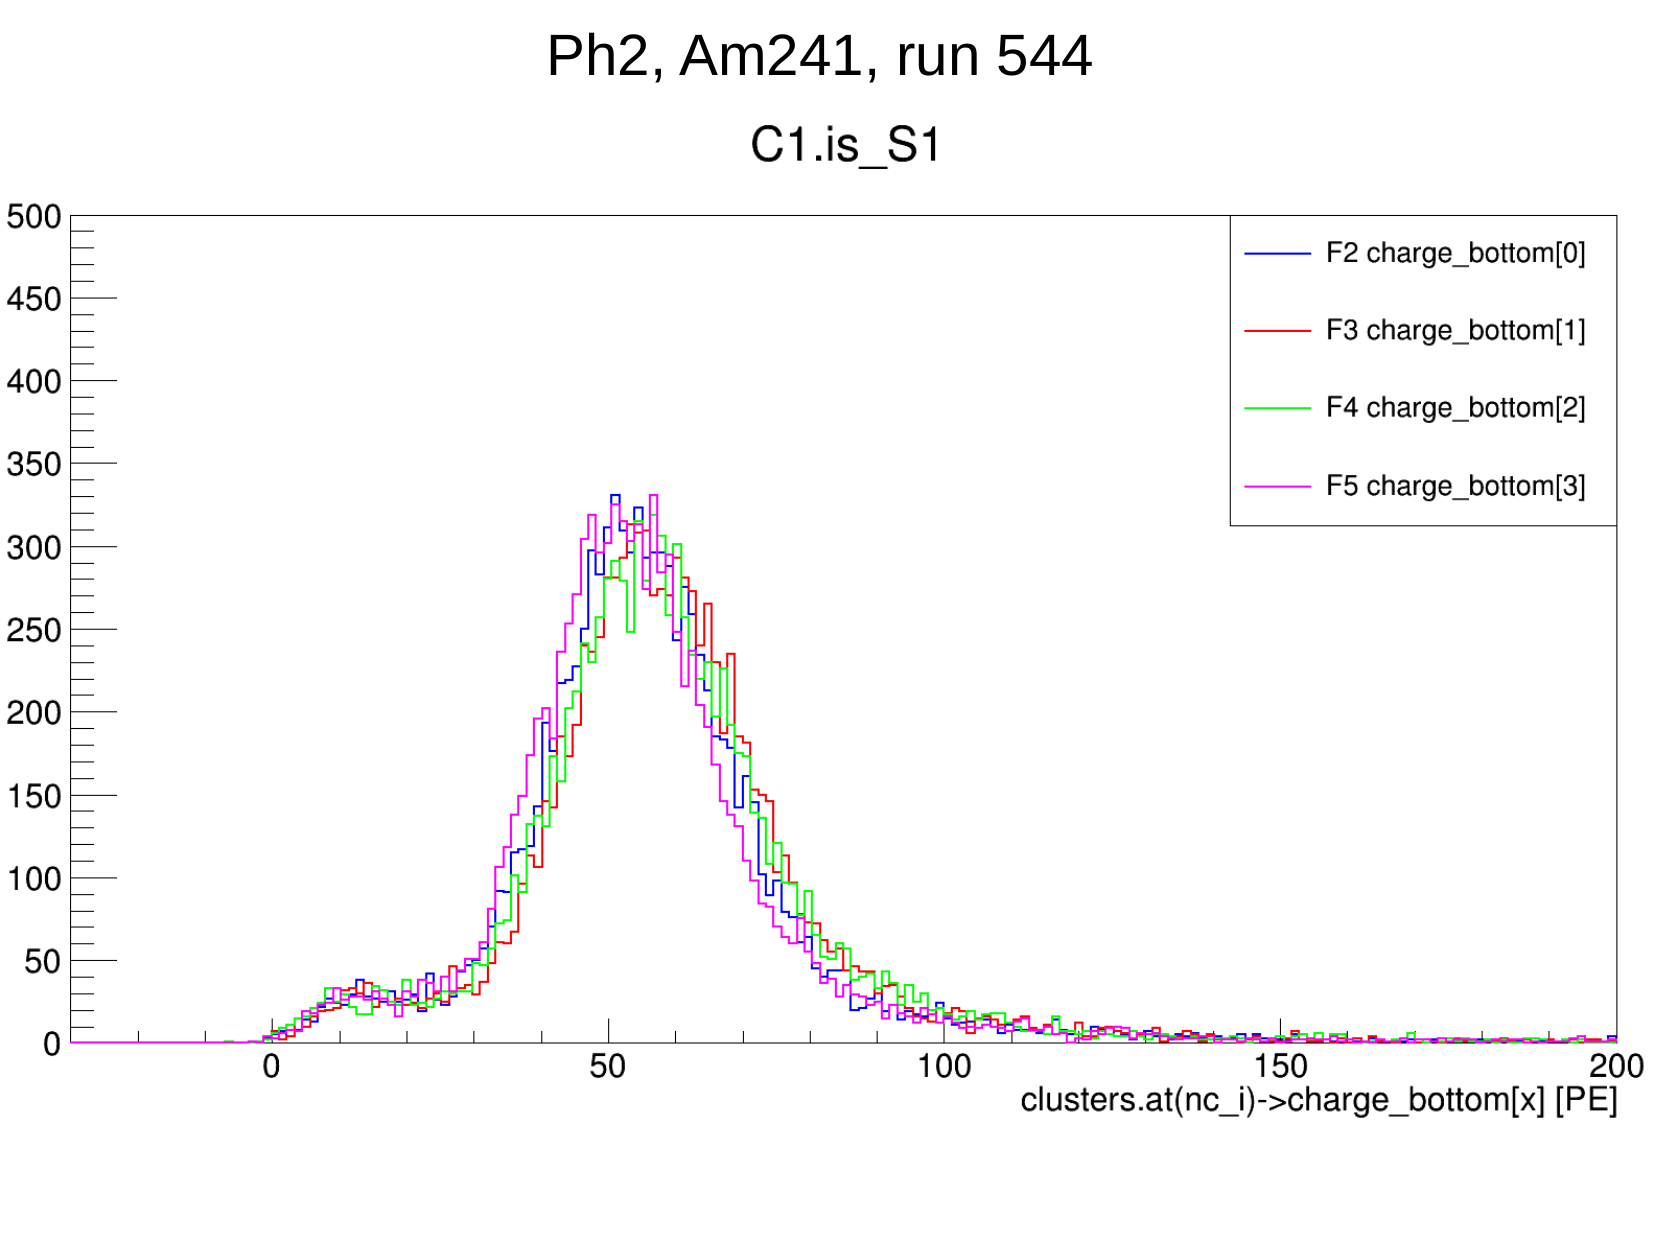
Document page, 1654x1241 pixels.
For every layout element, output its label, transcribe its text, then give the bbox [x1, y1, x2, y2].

picture [0, 122, 1654, 1124]
text_box Ph2, Am241, run 544 [480, 14, 1162, 122]
